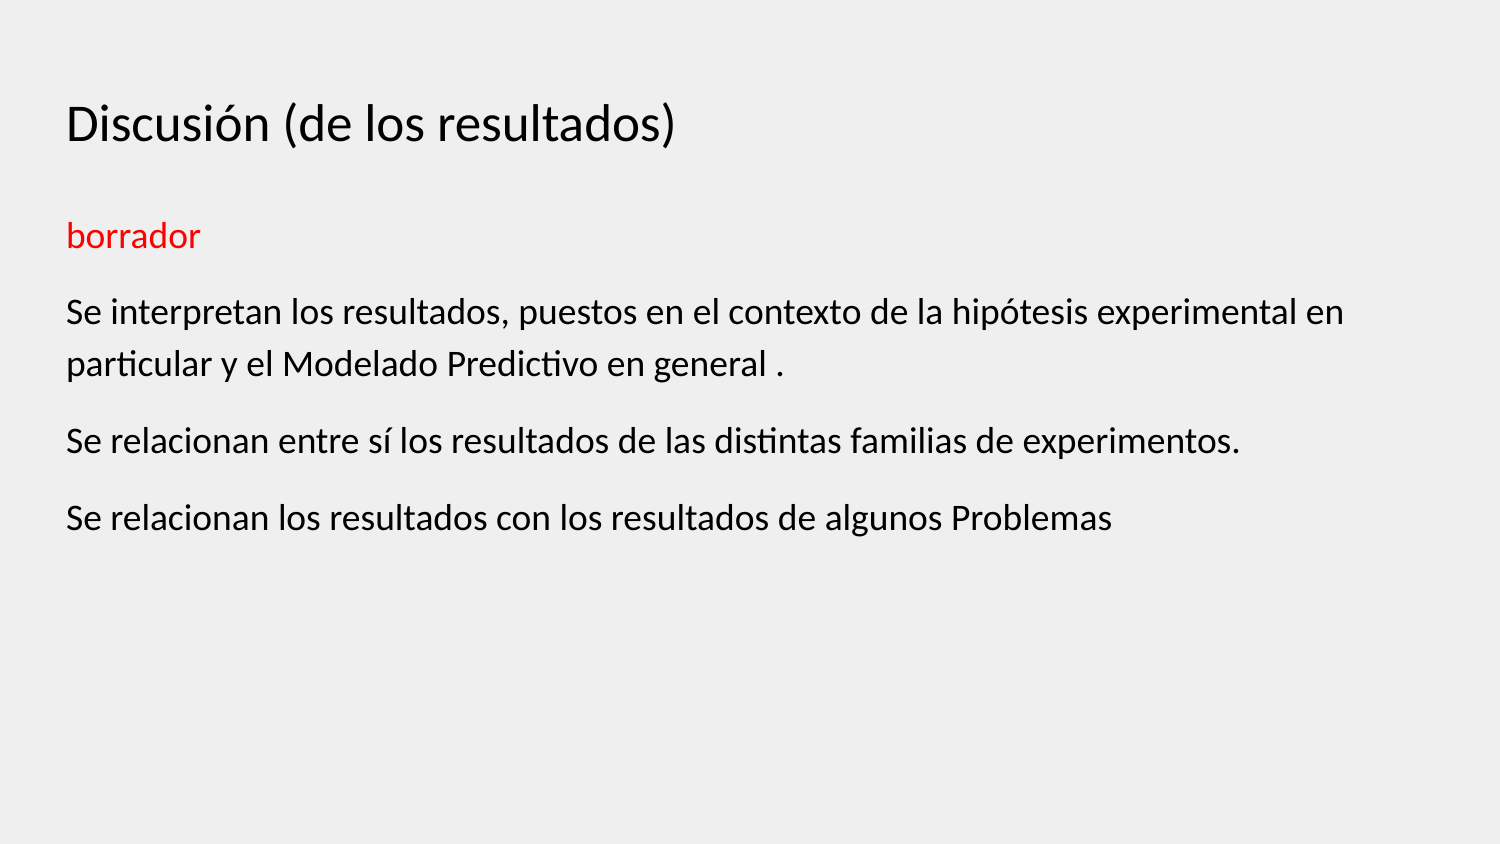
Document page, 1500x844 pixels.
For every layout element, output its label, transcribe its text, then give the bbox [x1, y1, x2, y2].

title Discusión (de los resultados) [51, 72, 1449, 167]
list borrador Se interpretan los resultados, puestos en el contexto de la hipótesis experimental en particular y el Modelado Predictivo en general . Se relacionan entre sí los resultados de las distintas familias de experimentos. Se relacionan los resultados con los resultados de algunos Problemas [51, 189, 1449, 750]
